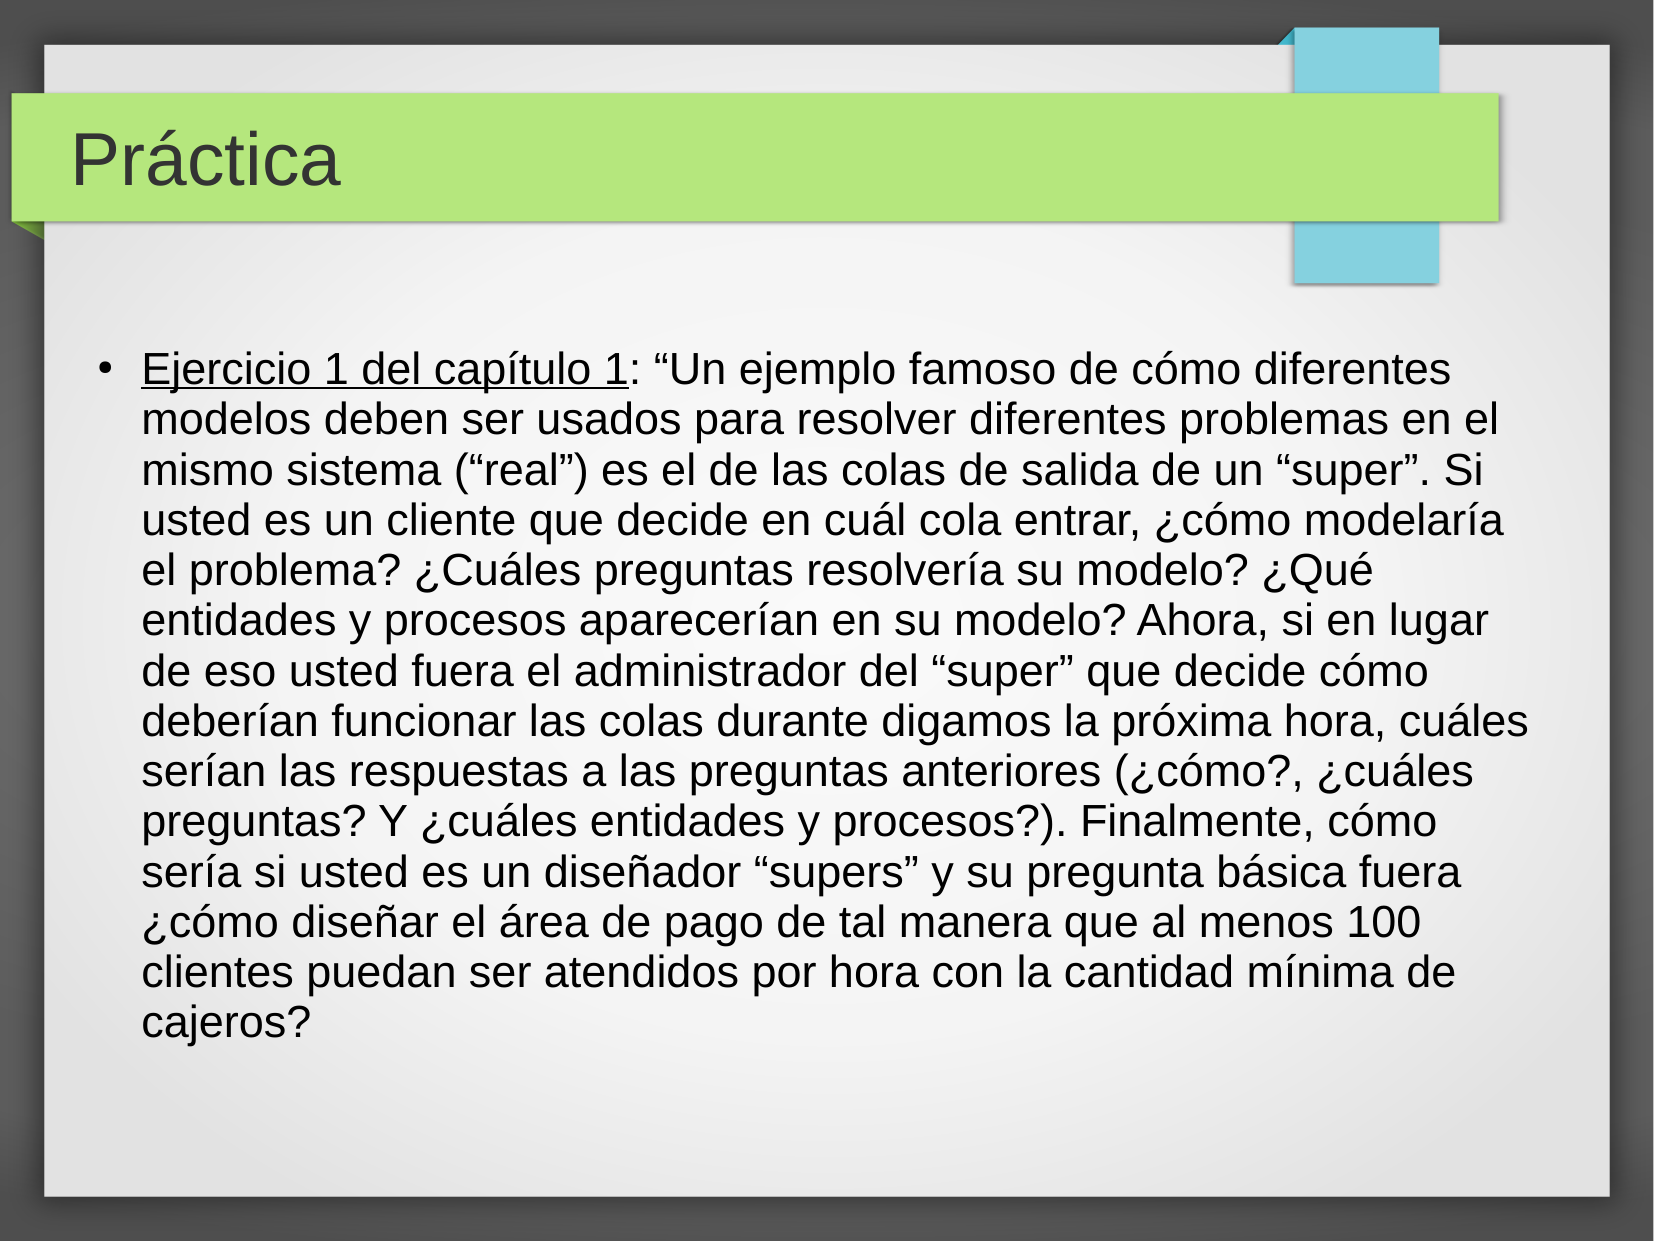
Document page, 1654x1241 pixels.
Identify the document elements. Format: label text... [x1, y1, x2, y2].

title Práctica [70, 106, 1229, 213]
list Ejercicio 1 del capítulo 1: “Un ejemplo famoso de cómo diferentes modelos deben ser usados para resolver diferentes problemas en el mismo sistema (“real”) es el de las colas de salida de un “super”. Si usted es un cliente que decide en cuál cola entrar, ¿cómo modelaría el problema? ¿Cuáles preguntas resolvería su modelo? ¿Qué entidades y procesos aparecerían en su modelo? Ahora, si en lugar de eso usted fuera el administrador del “super” que decide cómo deberían funcionar las colas durante digamos la próxima hora, cuáles serían las respuestas a las preguntas anteriores (¿cómo?, ¿cuáles preguntas? Y ¿cuáles entidades y procesos?). Finalmente, cómo sería si usted es un diseñador “supers” y su pregunta básica fuera ¿cómo diseñar el área de pago de tal manera que al menos 100 clientes puedan ser atendidos por hora con la cantidad mínima de cajeros? [82, 343, 1538, 1063]
picture [0, 0, 1654, 1241]
